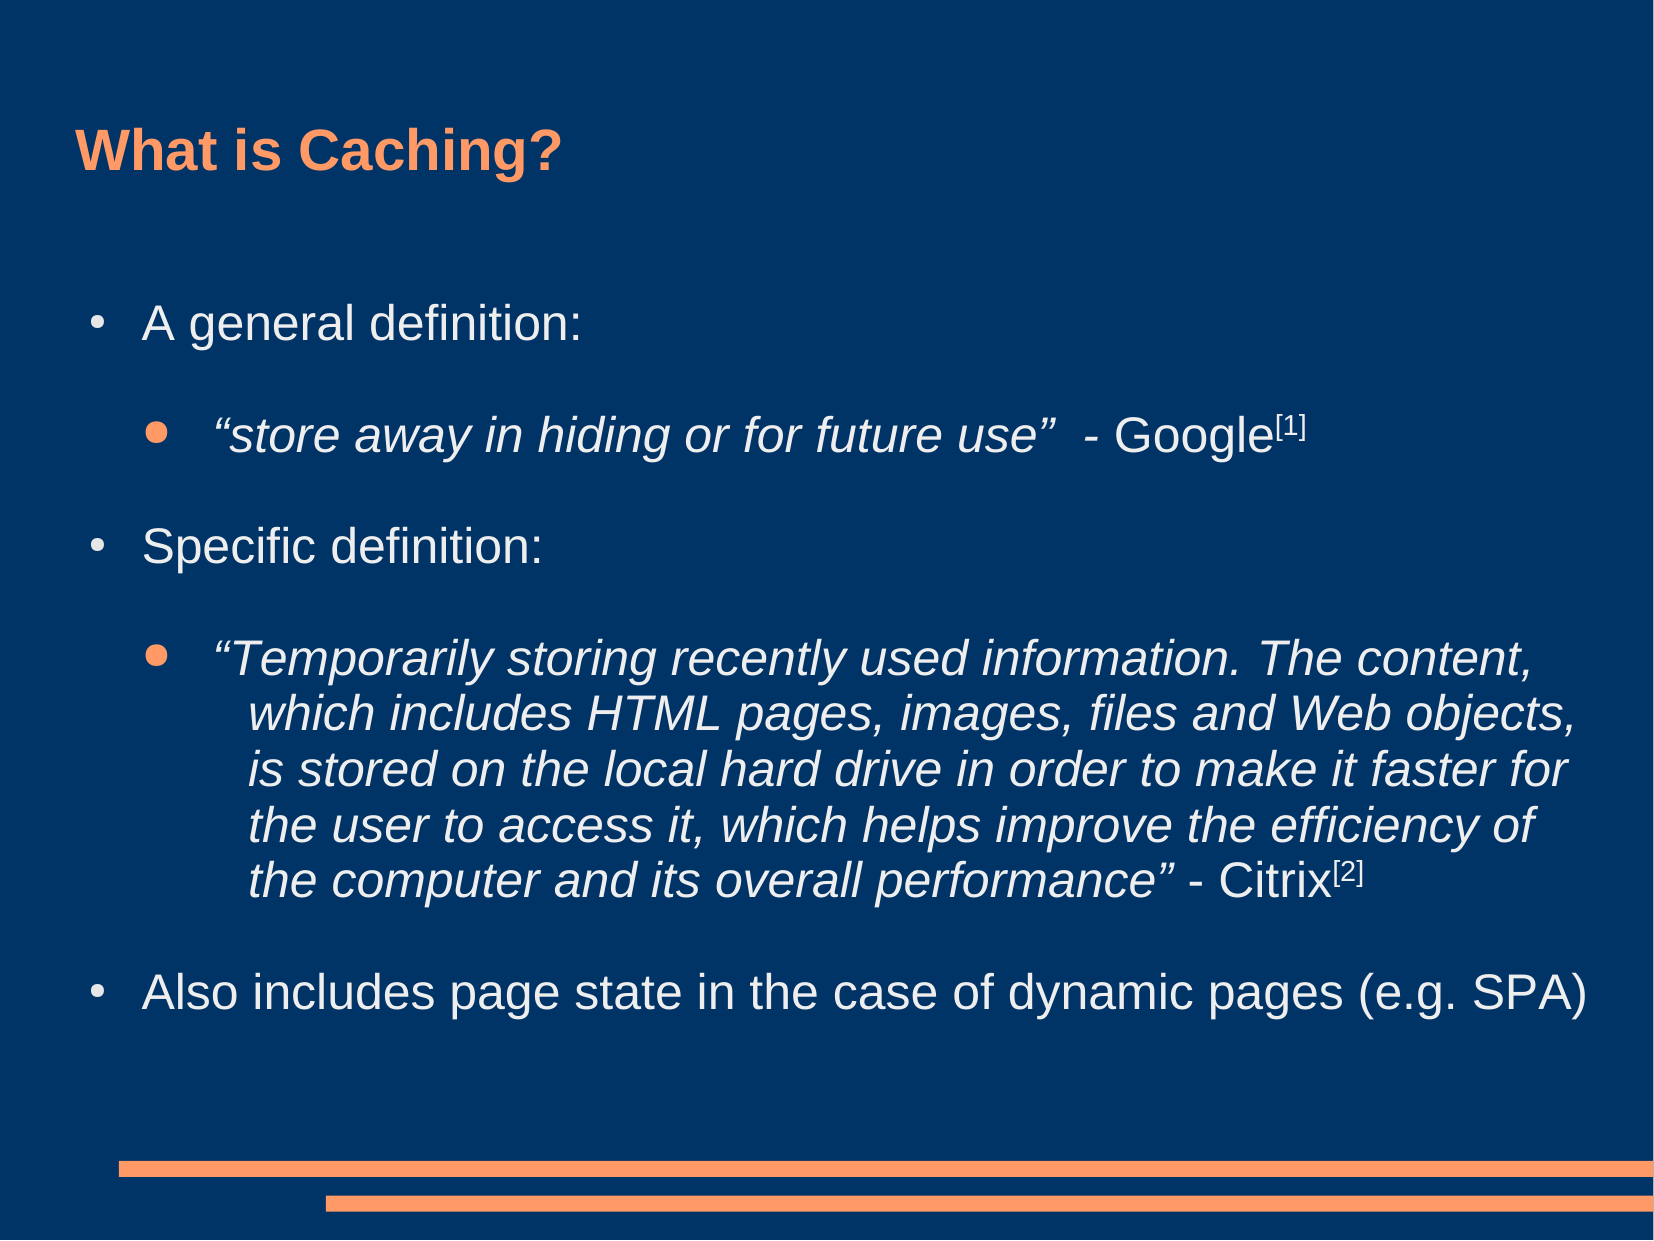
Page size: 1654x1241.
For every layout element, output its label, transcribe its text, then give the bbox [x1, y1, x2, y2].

title What is Caching? [47, 46, 1487, 254]
list A general definition: “store away in hiding or for future use” - Google[1] Specific definition: “Temporarily storing recently used information. The content, which includes HTML pages, images, files and Web objects, is stored on the local hard drive in order to make it faster for the user to access it, which helps improve the efficiency of the computer and its overall performance” - Citrix[2] Also includes page state in the case of dynamic pages (e.g. SPA) [70, 295, 1607, 1090]
